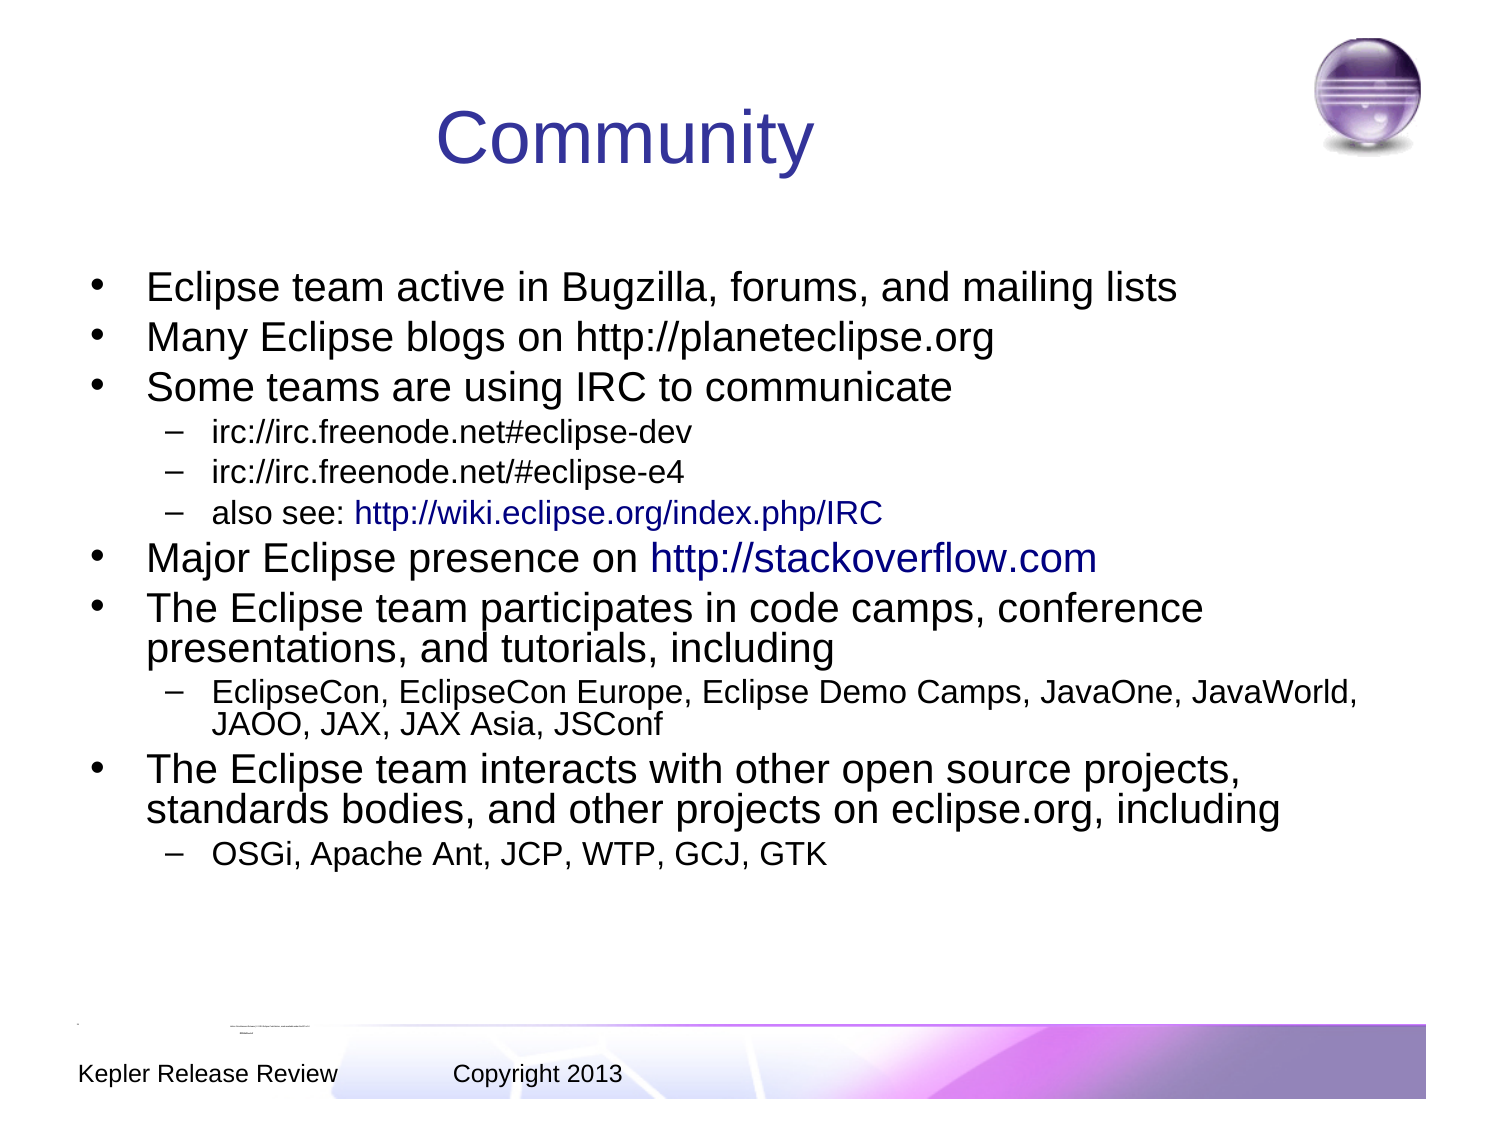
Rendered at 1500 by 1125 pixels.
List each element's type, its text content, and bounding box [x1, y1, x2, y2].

picture [1307, 37, 1426, 157]
picture [225, 1024, 1426, 1099]
title Community [74, 45, 1176, 233]
list Eclipse team active in Bugzilla, forums, and mailing lists Many Eclipse blogs on http://planeteclipse.org Some teams are using IRC to communicate irc://irc.freenode.net#eclipse-dev irc://irc.freenode.net/#eclipse-e4 also see: http://wiki.eclipse.org/index.php/IRC Major Eclipse presence on http://stackoverflow.com The Eclipse team participates in code camps, conference presentations, and tutorials, including EclipseCon, EclipseCon Europe, Eclipse Demo Camps, JavaOne, JavaWorld, JAOO, JAX, JAX Asia, JSConf The Eclipse team interacts with other open source projects, standards bodies, and other projects on eclipse.org, including OSGi, Apache Ant, JCP, WTP, GCJ, GTK [75, 262, 1426, 1006]
